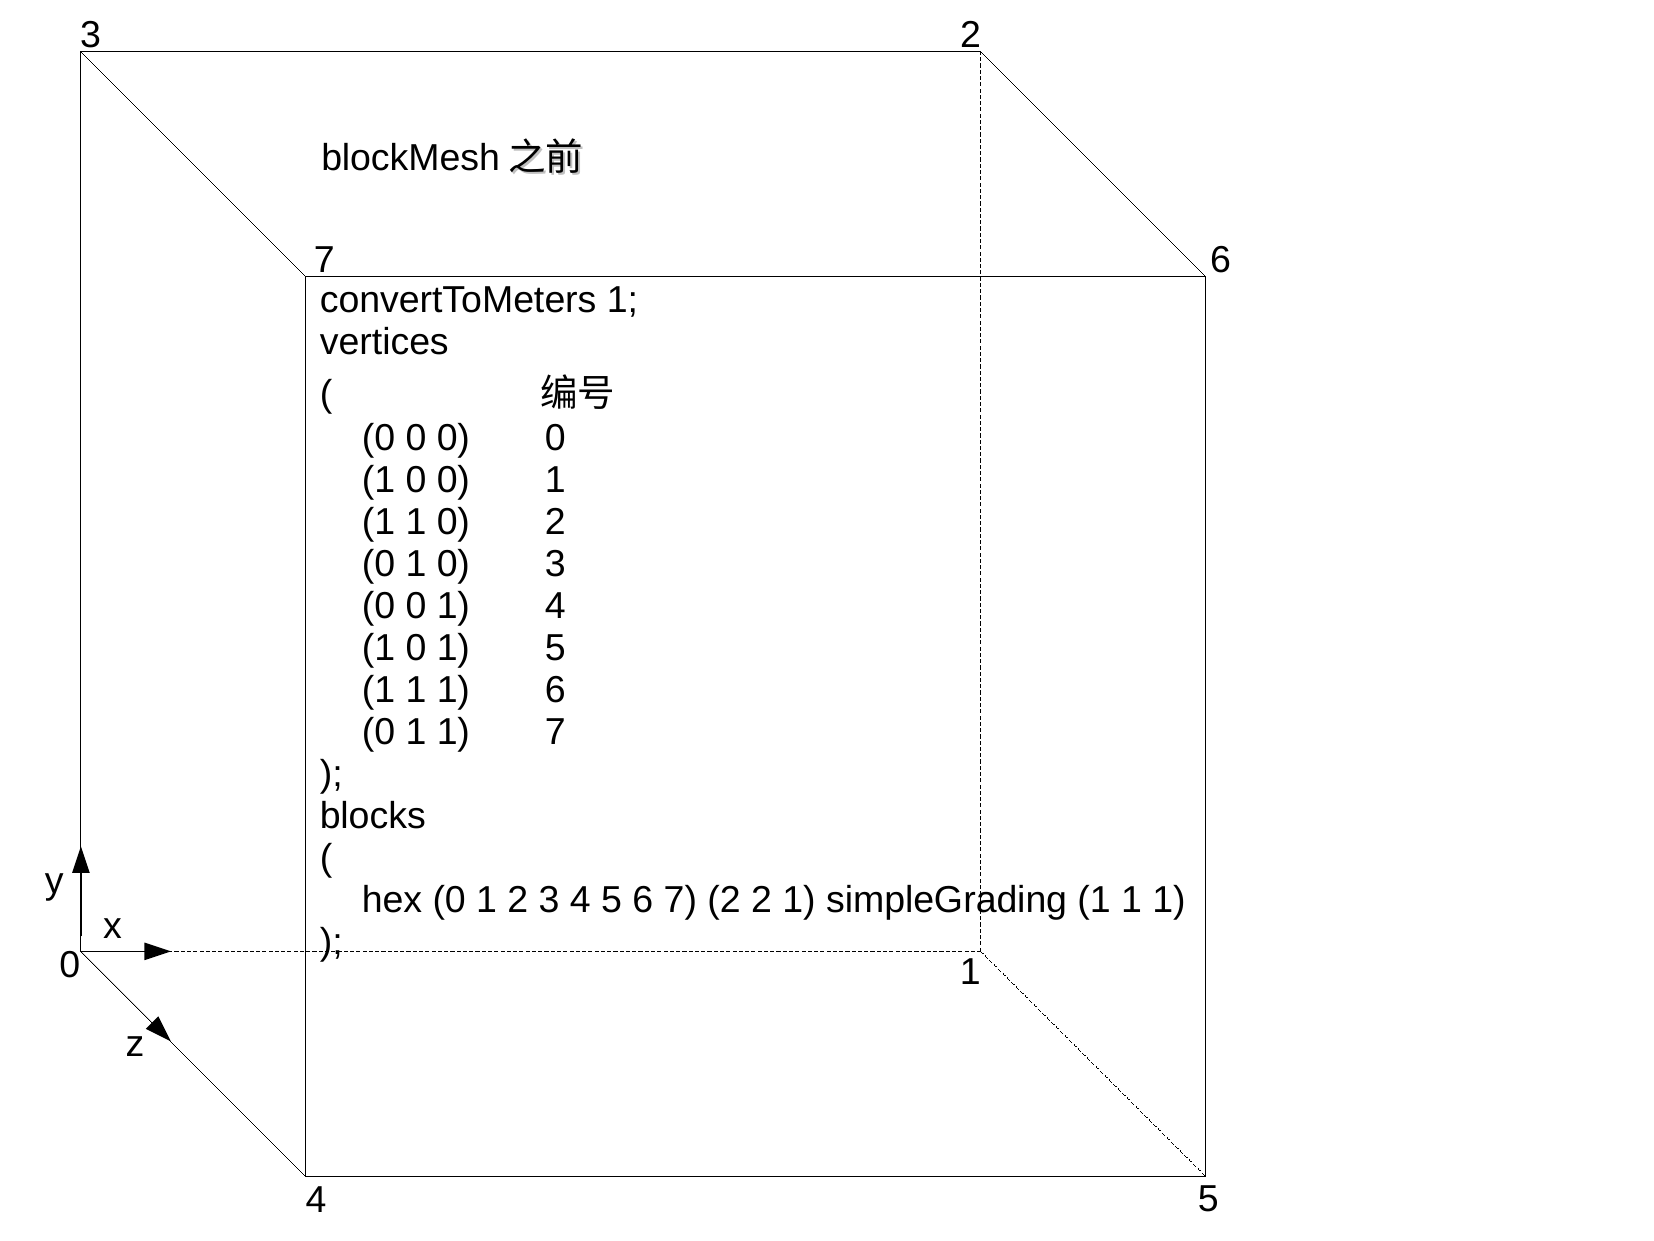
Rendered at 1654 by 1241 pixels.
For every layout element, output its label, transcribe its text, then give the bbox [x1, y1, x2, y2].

text_box 7 [299, 231, 350, 289]
text_box 2 [945, 5, 996, 63]
text_box 1 [945, 967, 996, 1000]
text_box convertToMeters 1; vertices ( 编号 (0 0 0) 0 (1 0 0) 1 (1 1 0) 2 (0 1 0) 3 (0 0 1) 4 (1 0 1) 5 (1 1 1) 6 (0 1 1) 7 ); blocks ( hex (0 1 2 3 4 5 6 7) (2 2 1) simpleGrading (1 1 1) ); [305, 271, 1201, 967]
text_box x [88, 897, 224, 955]
text_box 4 [290, 1171, 342, 1229]
text_box 3 [65, 6, 116, 64]
text_box z [110, 1014, 160, 1072]
text_box 6 [1195, 231, 1246, 289]
text_box y [30, 852, 79, 910]
text_box 5 [1183, 1170, 1234, 1228]
text_box blockMesh之前 [306, 120, 599, 186]
text_box 0 [44, 936, 95, 994]
